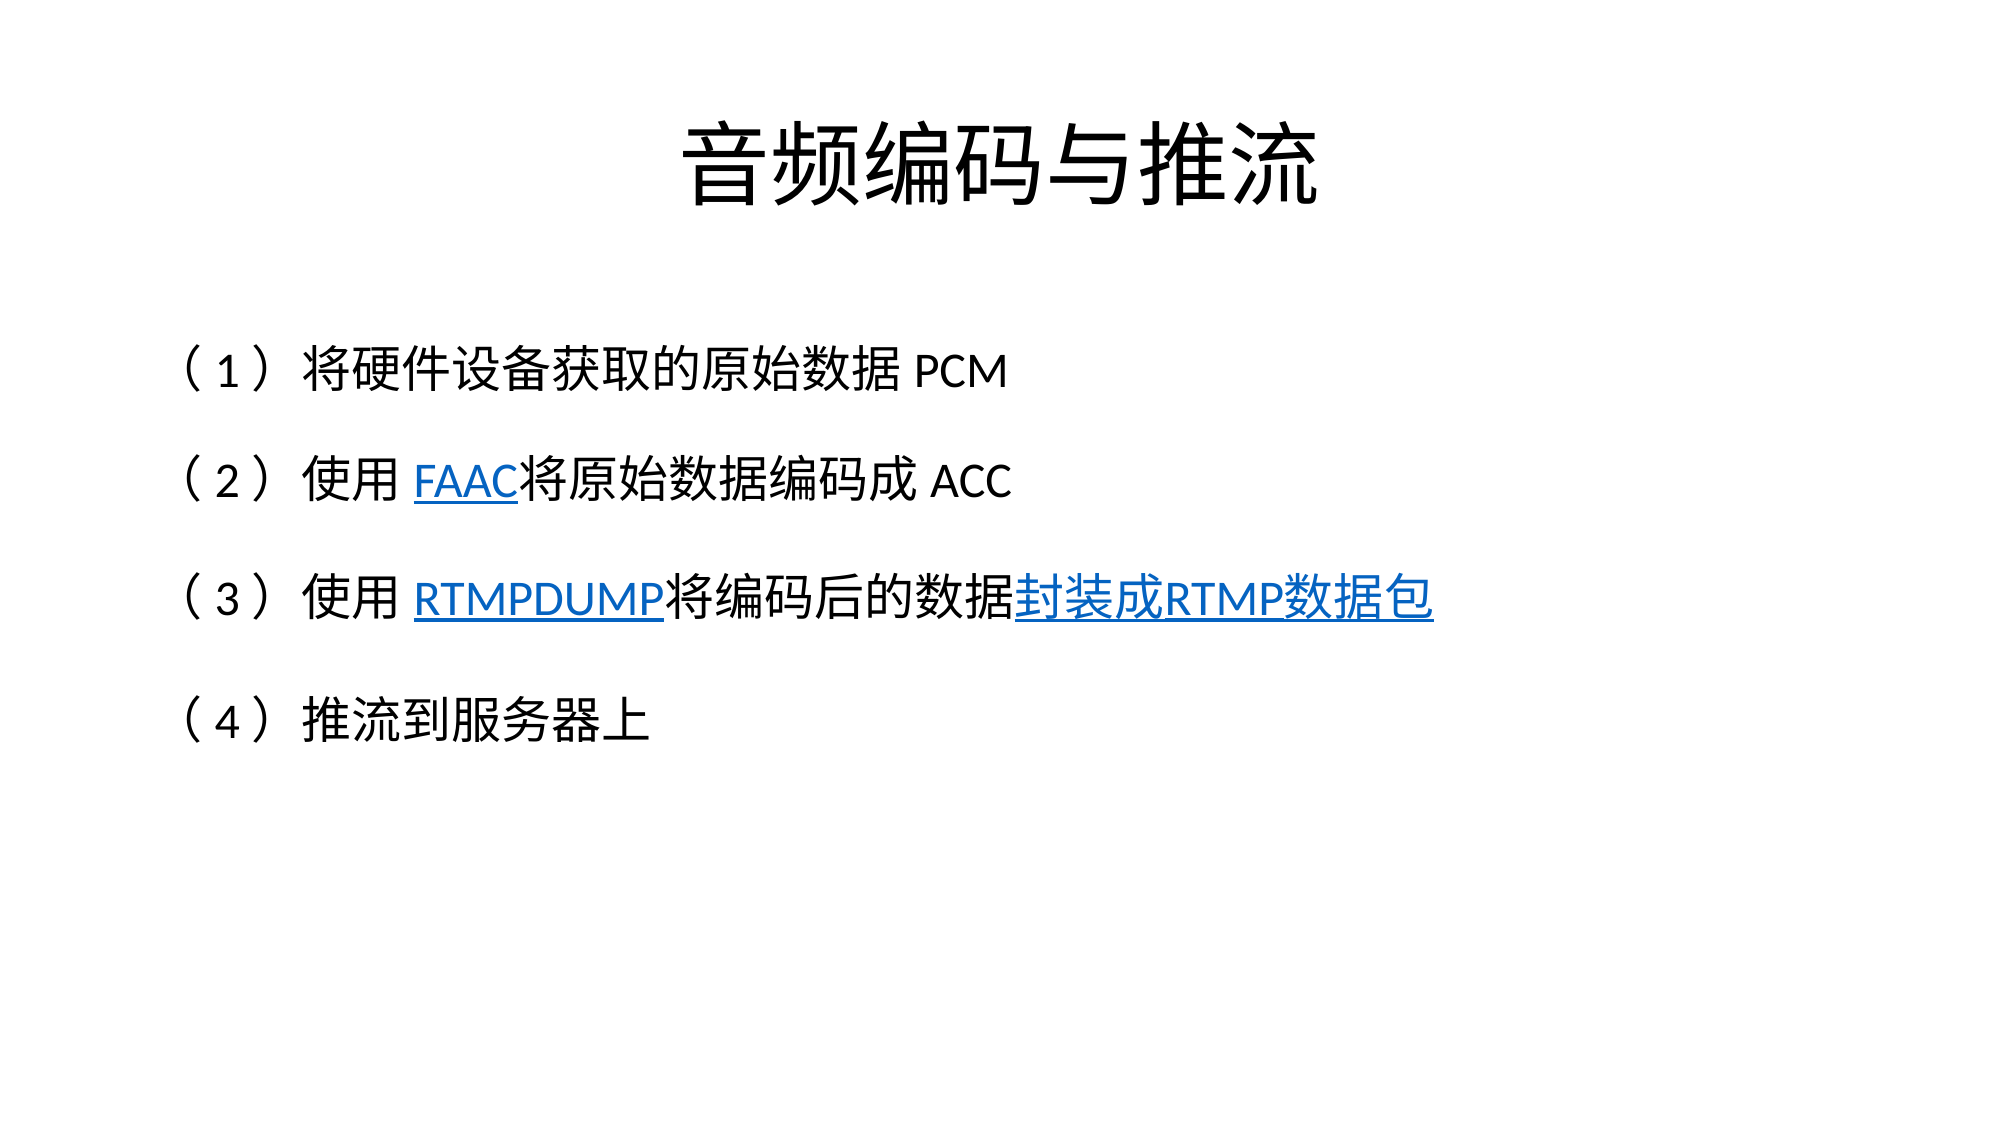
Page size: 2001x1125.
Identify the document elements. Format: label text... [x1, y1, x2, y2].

title 音频编码与推流 [137, 59, 1863, 278]
list （1）将硬件设备获取的原始数据PCM （2）使用FAAC将原始数据编码成ACC （3）使用RTMPDUMP将编码后的数据封装成RTMP数据包 （4）推流到服务器上 [137, 299, 1863, 1014]
